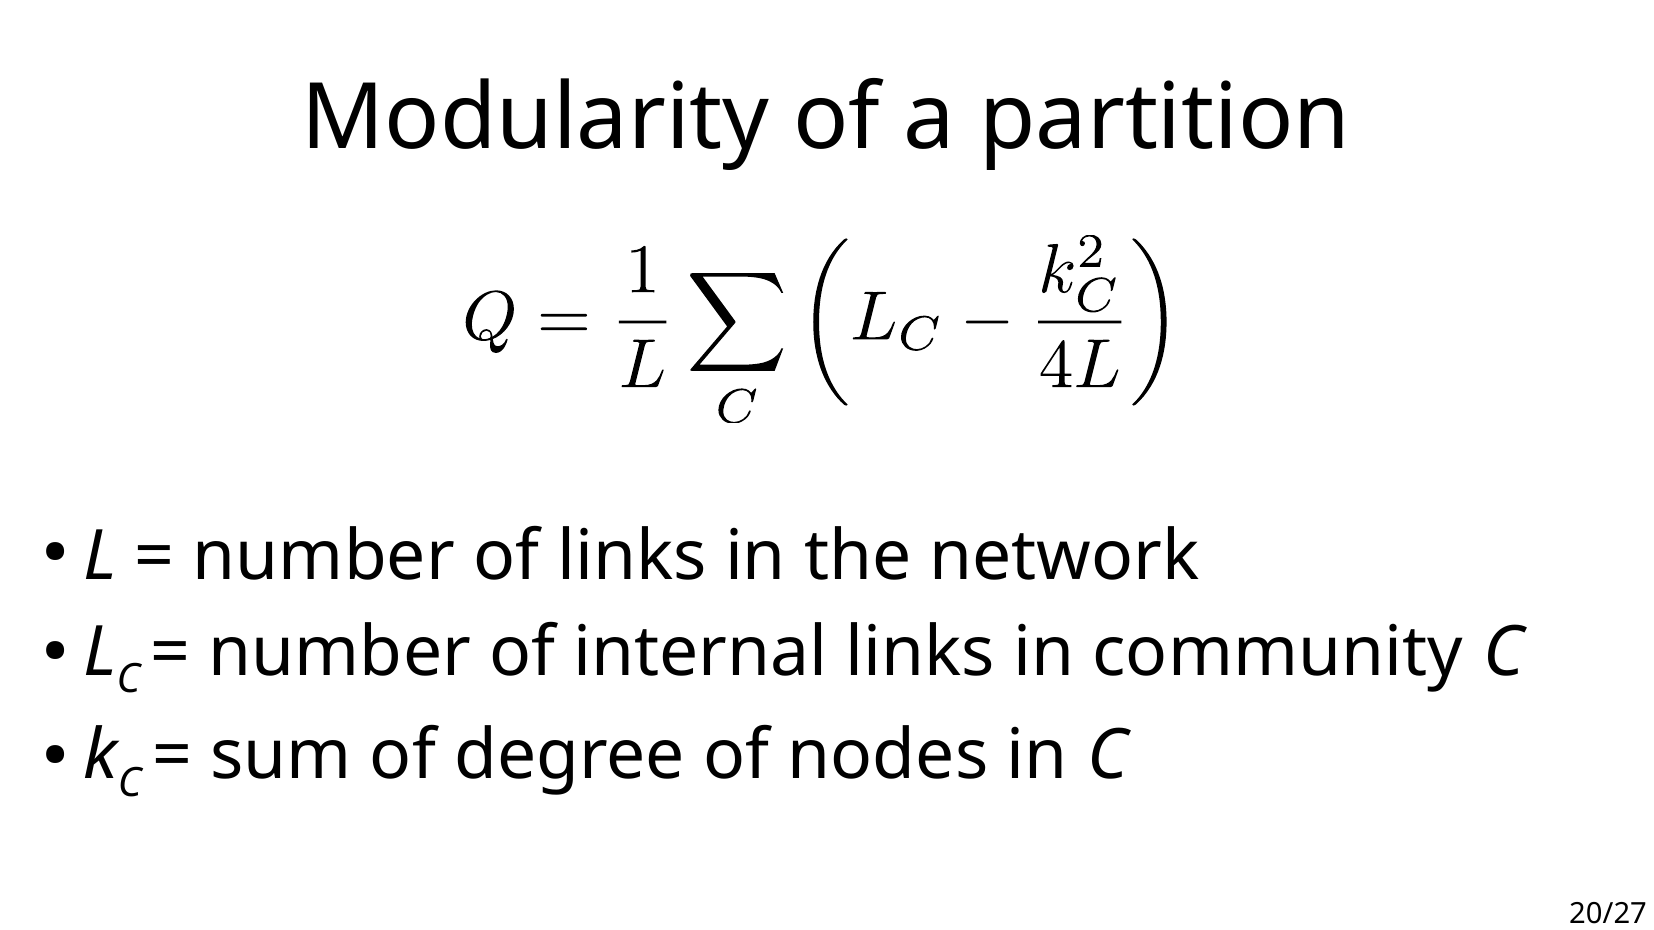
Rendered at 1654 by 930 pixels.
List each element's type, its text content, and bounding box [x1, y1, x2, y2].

title Modularity of a partition [82, 1, 1571, 225]
list L = number of links in the network LC = number of internal links in community C kC = sum of degree of nodes in C [29, 505, 1626, 871]
picture [462, 235, 1182, 423]
